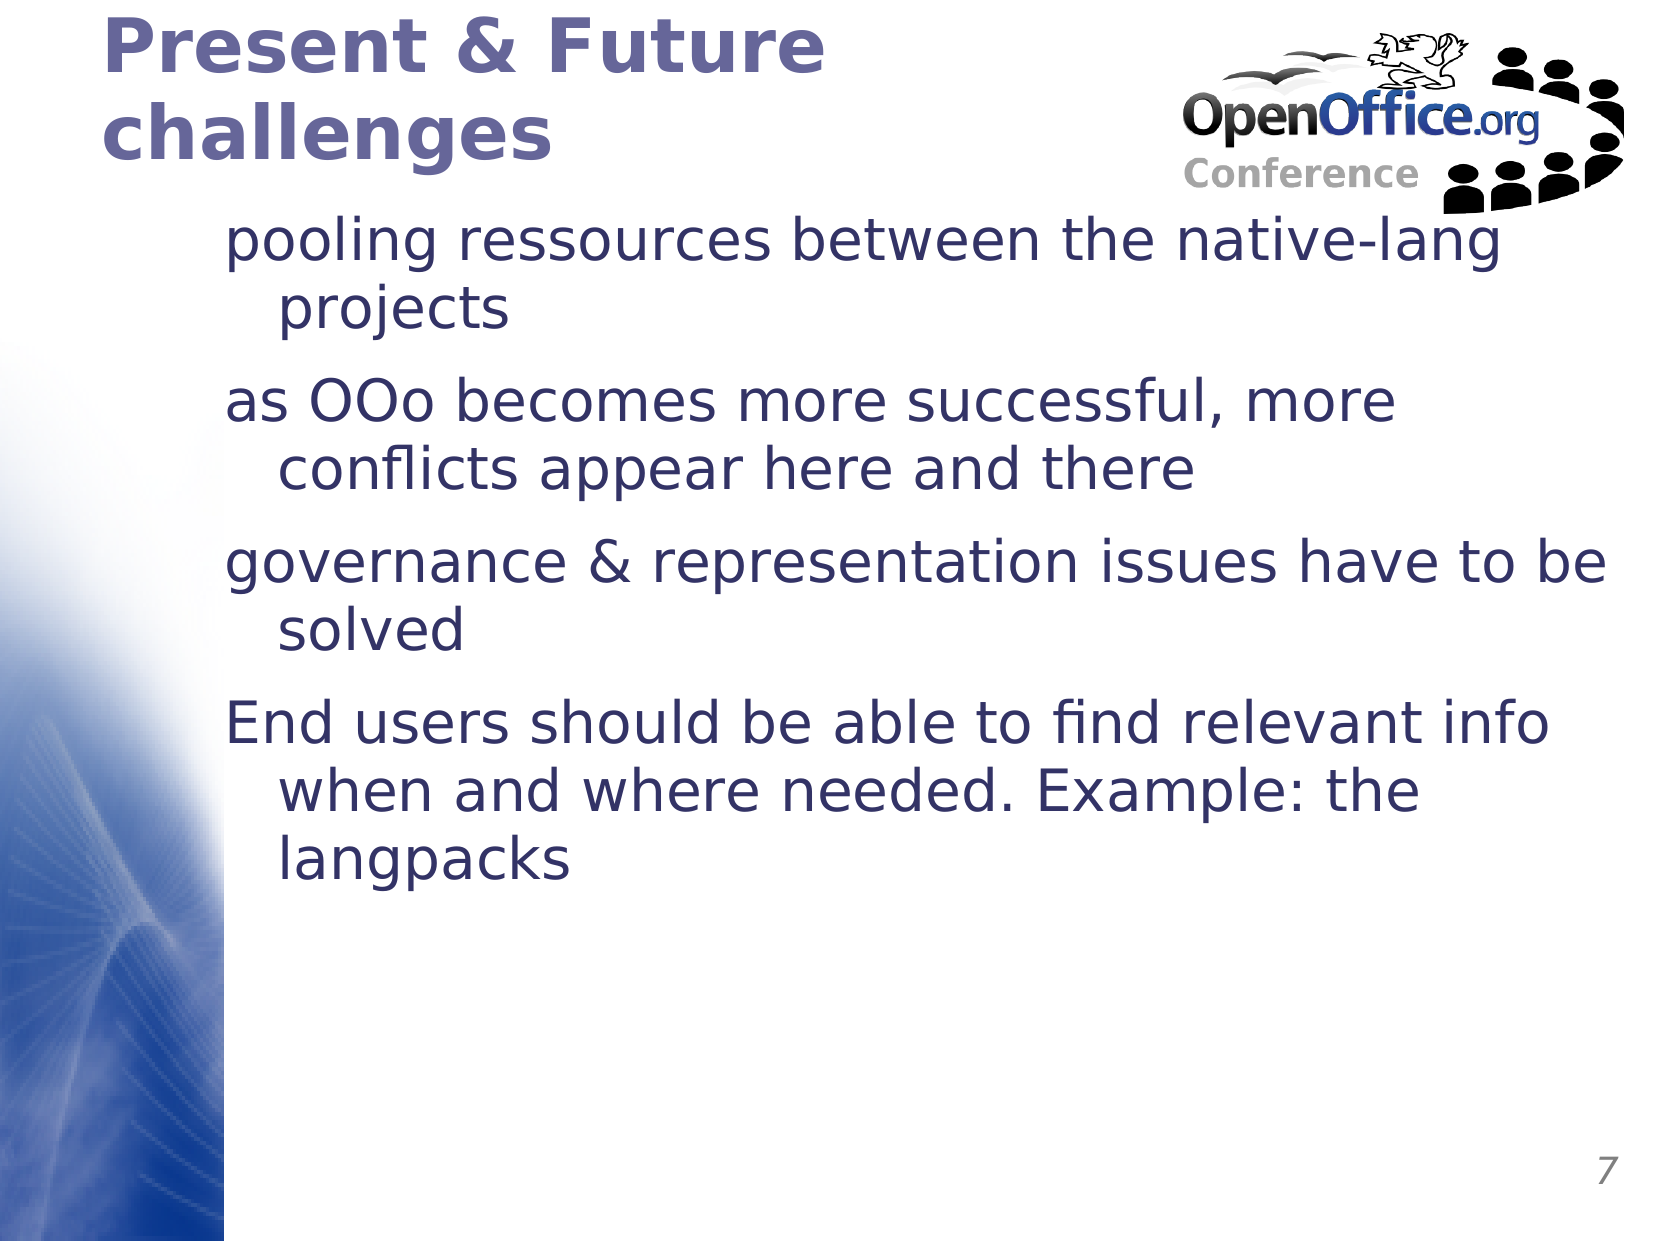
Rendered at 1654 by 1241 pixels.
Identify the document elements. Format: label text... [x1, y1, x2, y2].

picture [0, 0, 224, 1241]
picture [1183, 33, 1624, 206]
title Present & Future challenges [12, 2, 975, 178]
list pooling ressources between the native-lang projects as OOo becomes more successful, more conflicts appear here and there governance & representation issues have to be solved End users should be able to find relevant info when and where needed. Example: the langpacks [206, 206, 1625, 1170]
